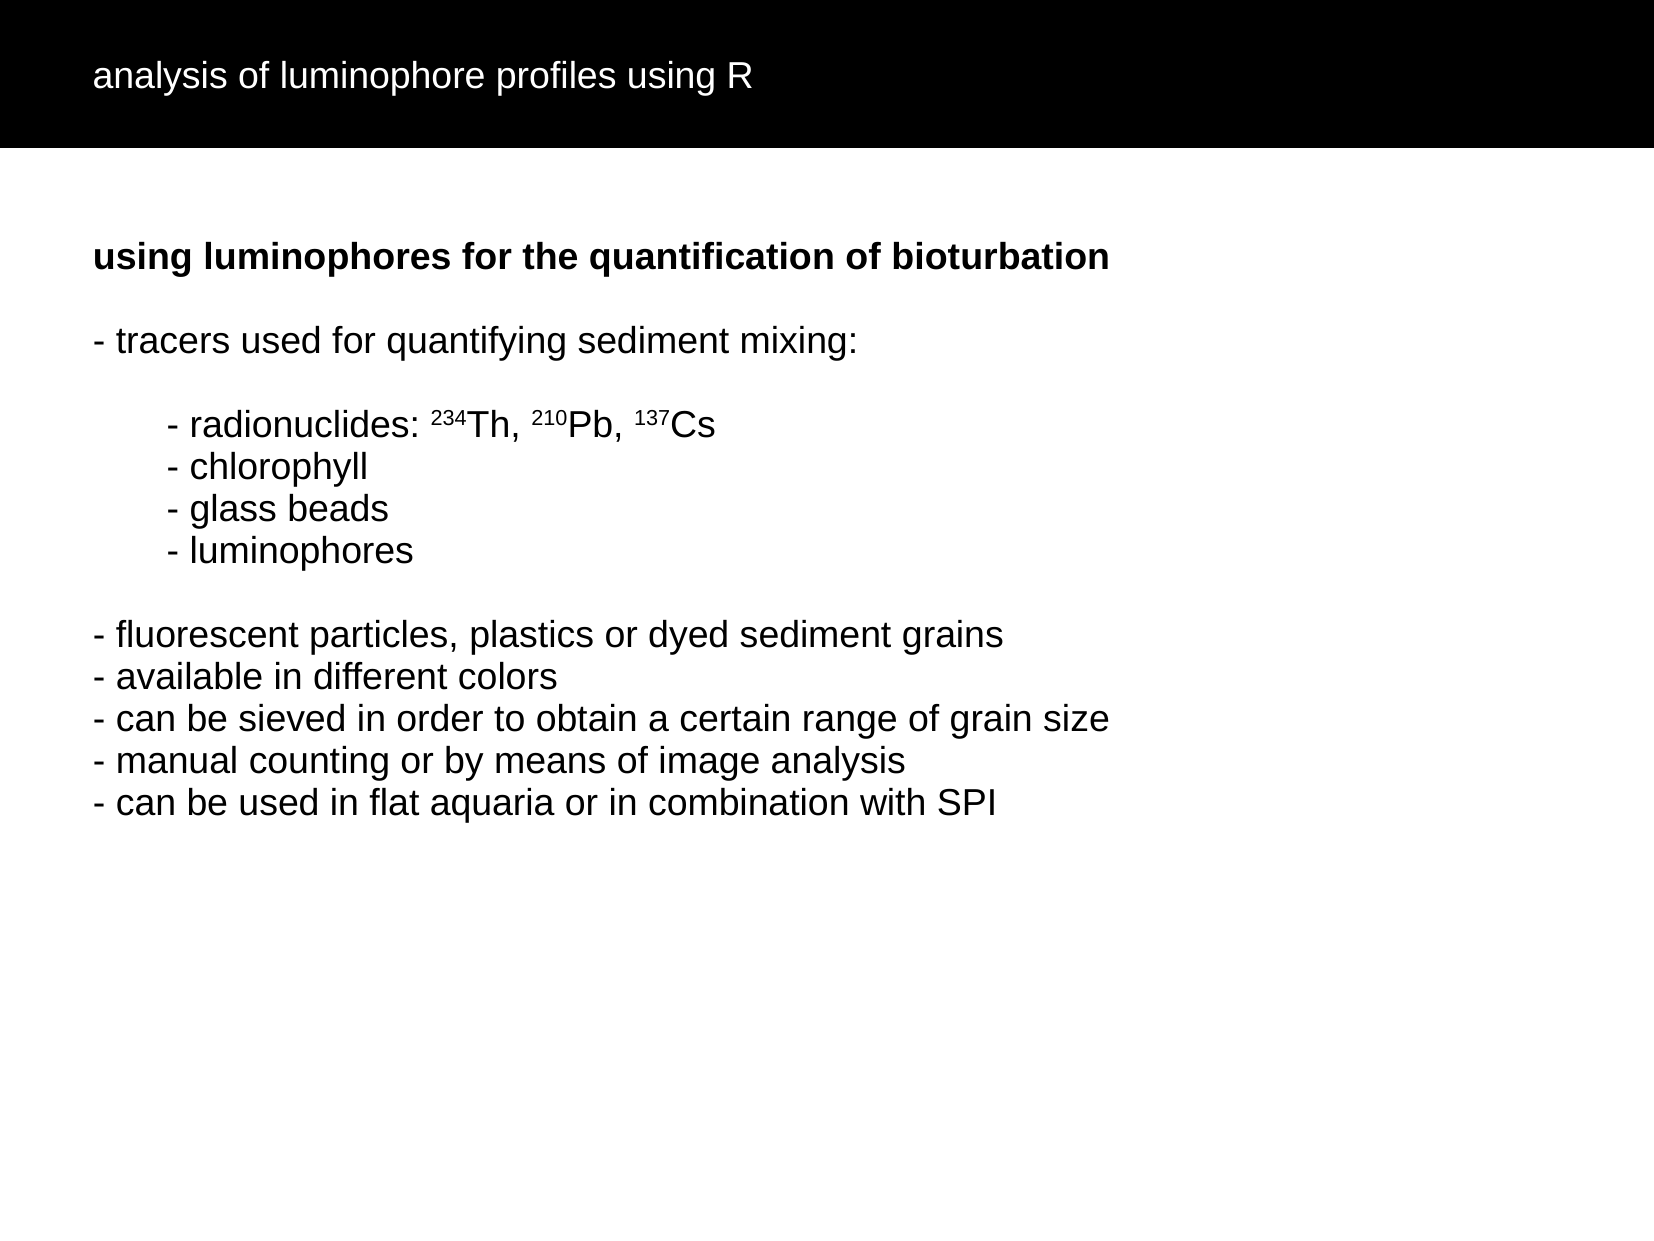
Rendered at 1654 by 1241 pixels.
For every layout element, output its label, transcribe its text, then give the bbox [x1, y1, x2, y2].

text_box using luminophores for the quantification of bioturbation - tracers used for quantifying sediment mixing: - radionuclides: 234Th, 210Pb, 137Cs - chlorophyll - glass beads - luminophores - fluorescent particles, plastics or dyed sediment grains - available in different colors - can be sieved in order to obtain a certain range of grain size - manual counting or by means of image analysis - can be used in flat aquaria or in combination with SPI [78, 228, 1127, 961]
text_box analysis of luminophore profiles using R [77, 46, 769, 104]
text_box [0, 0, 1654, 148]
